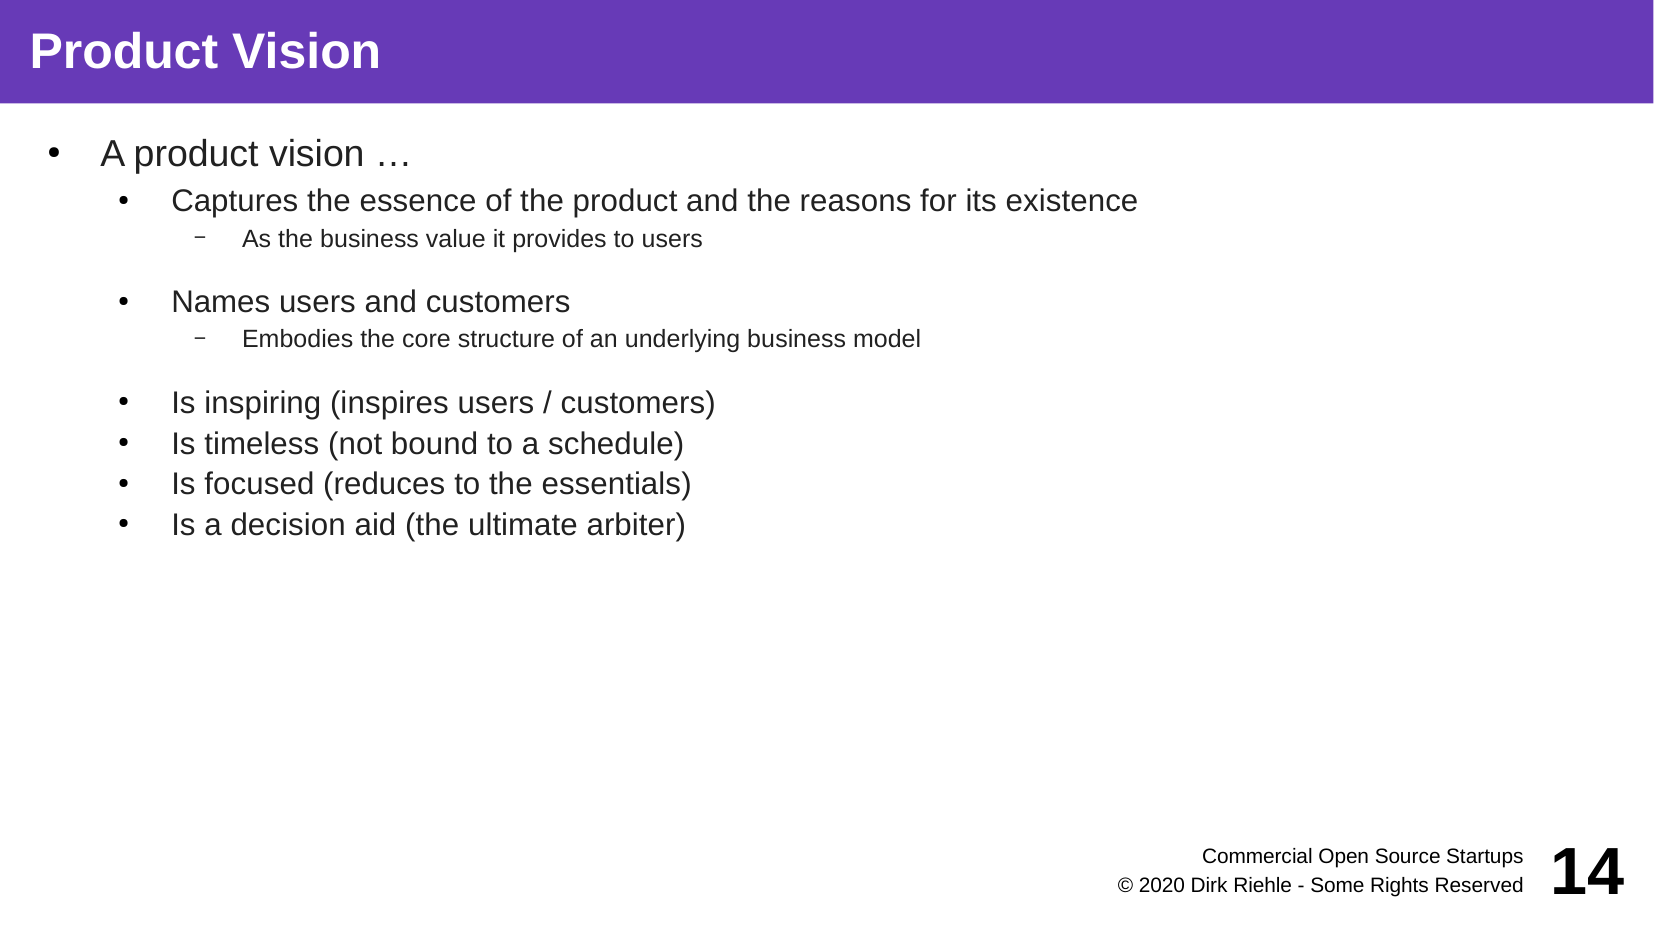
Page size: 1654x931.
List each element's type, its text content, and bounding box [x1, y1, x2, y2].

title Product Vision [0, 0, 1654, 104]
list A product vision … Captures the essence of the product and the reasons for its existence As the business value it provides to users Names users and customers Embodies the core structure of an underlying business model Is inspiring (inspires users / customers) Is timeless (not bound to a schedule) Is focused (reduces to the essentials) Is a decision aid (the ultimate arbiter) [29, 132, 1625, 798]
